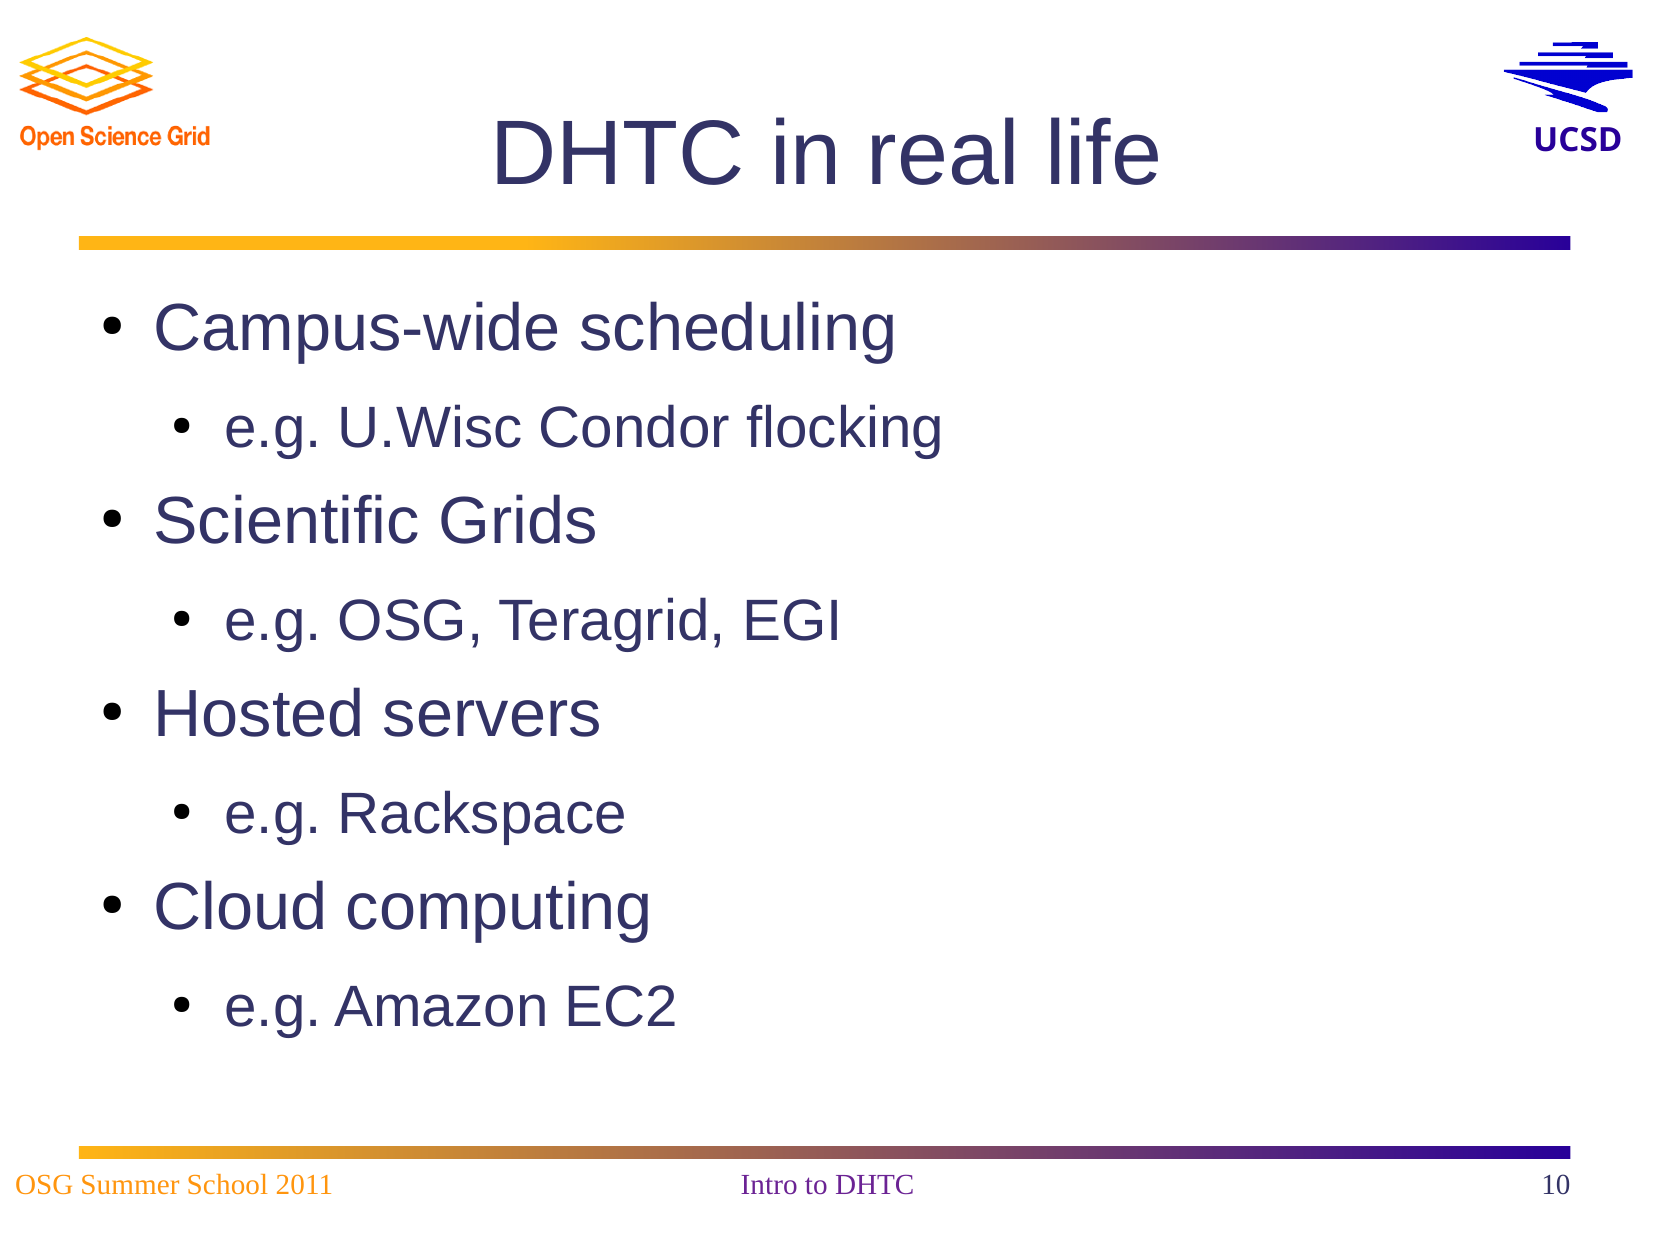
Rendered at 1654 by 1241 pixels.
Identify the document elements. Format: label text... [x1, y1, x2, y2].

title DHTC in real life [82, 49, 1571, 257]
list Campus-wide scheduling e.g. U.Wisc Condor flocking Scientific Grids e.g. OSG, Teragrid, EGI Hosted servers e.g. Rackspace Cloud computing e.g. Amazon EC2 [82, 290, 1571, 1109]
picture [0, 14, 229, 167]
picture [1495, 42, 1637, 118]
